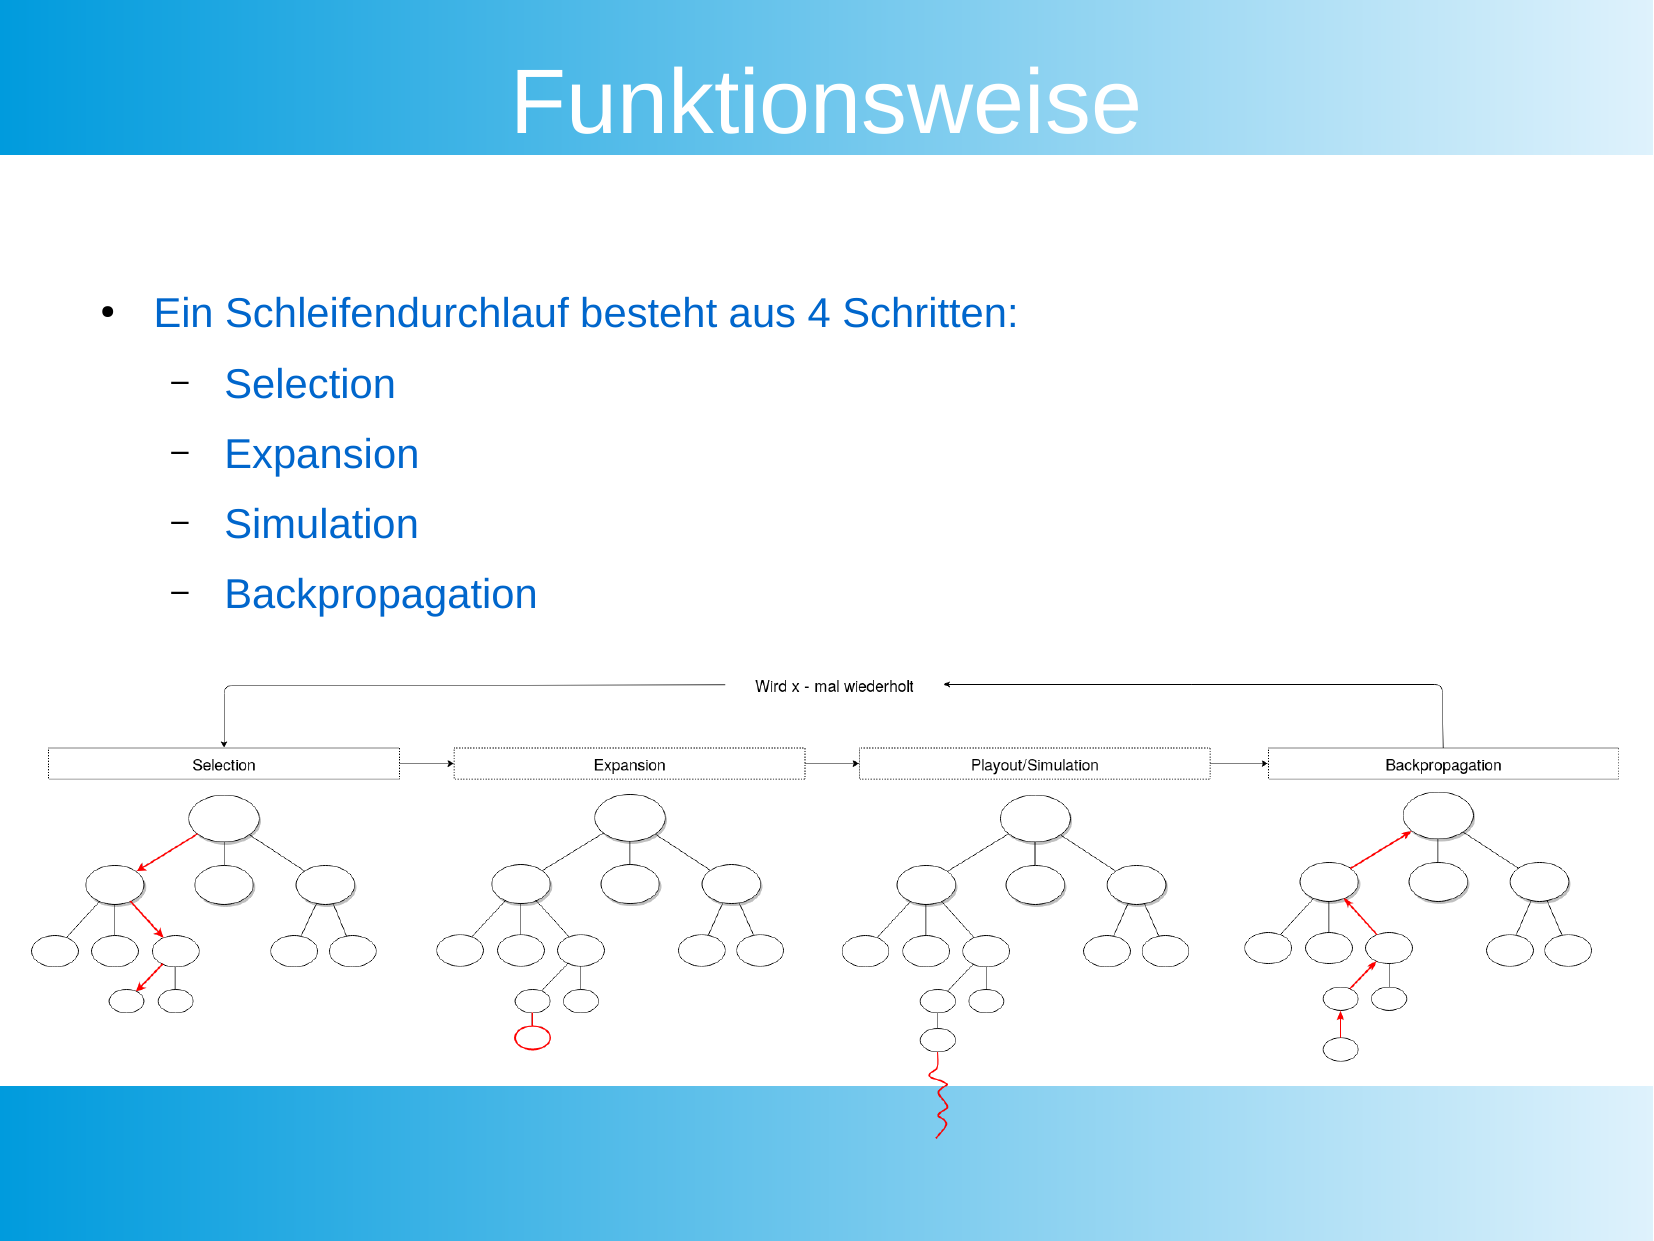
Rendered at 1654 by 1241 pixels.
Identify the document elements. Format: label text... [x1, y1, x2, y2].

title Funktionsweise [82, 49, 1571, 155]
list Ein Schleifendurchlauf besteht aus 4 Schritten: Selection Expansion Simulation Backpropagation [82, 290, 1571, 616]
picture [30, 668, 1619, 1241]
